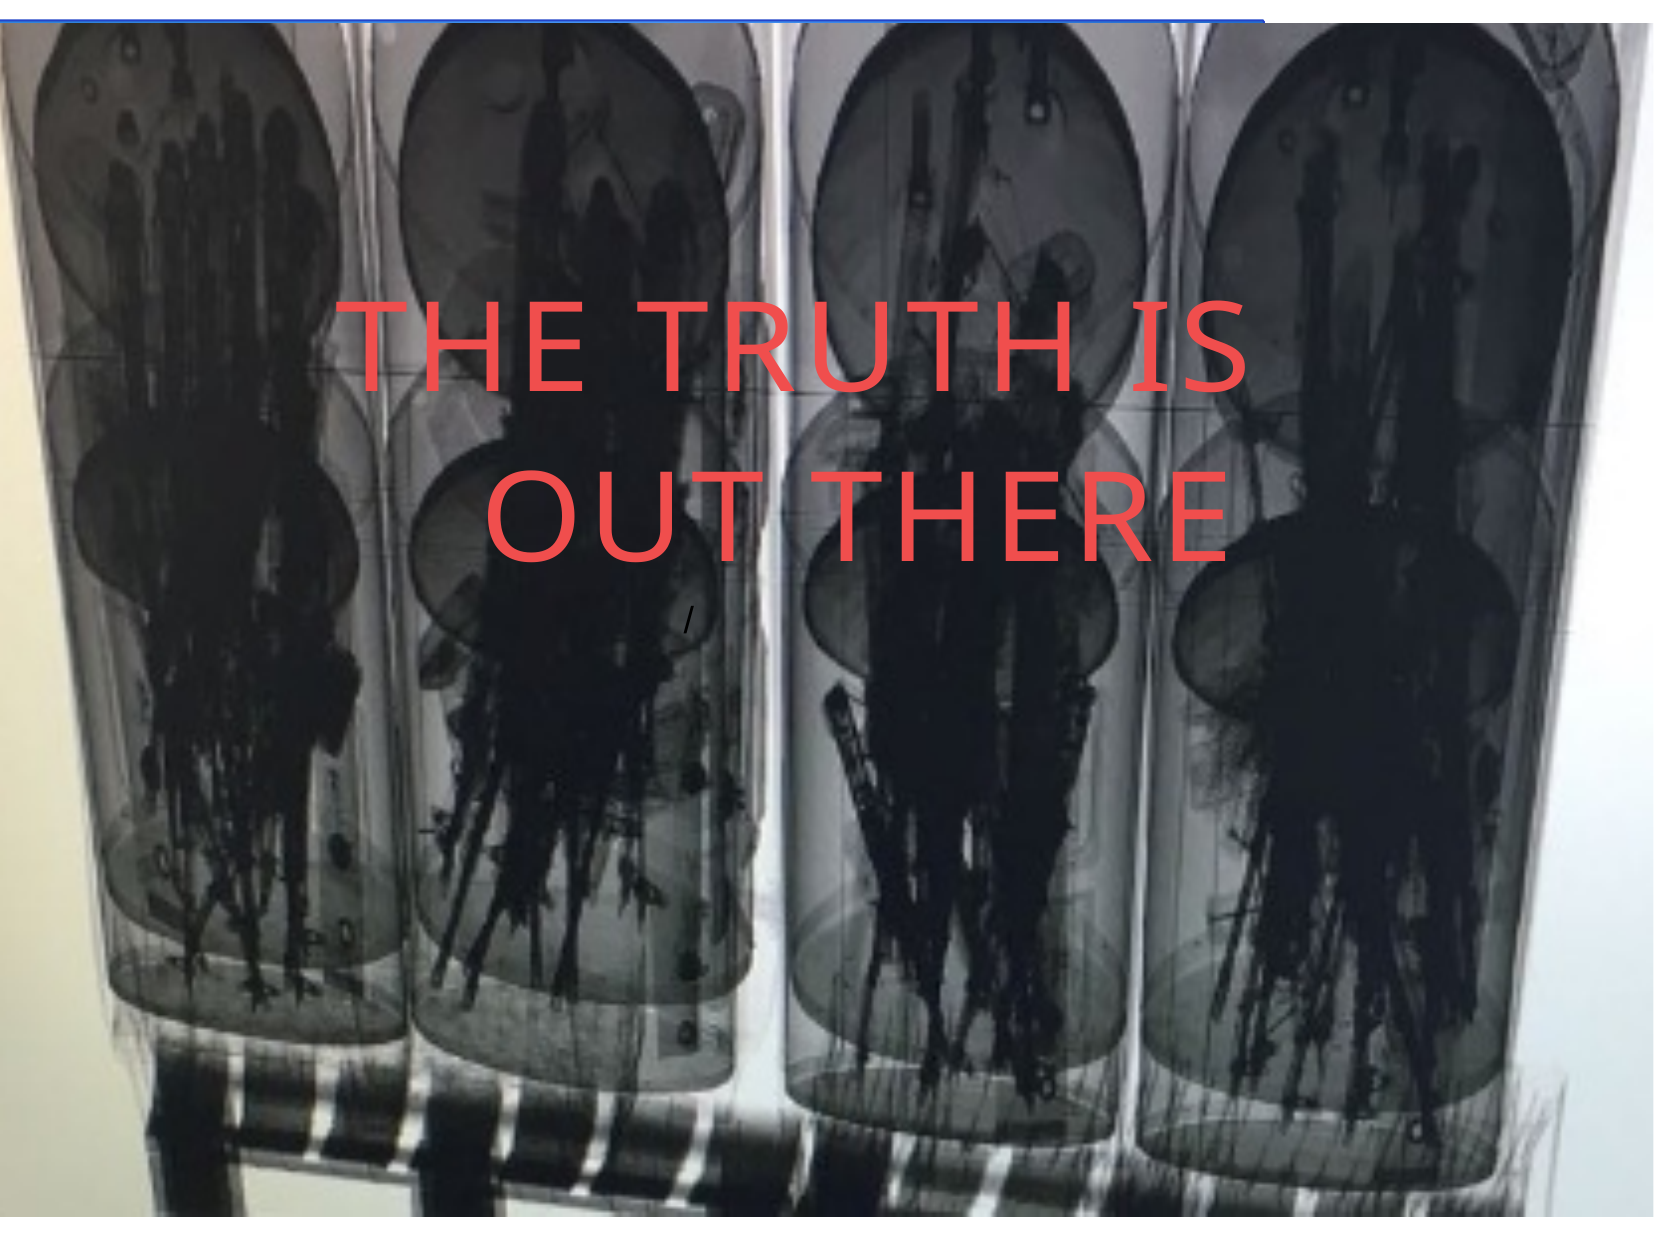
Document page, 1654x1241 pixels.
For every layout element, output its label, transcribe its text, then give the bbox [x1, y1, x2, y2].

title THE TRUTH IS OUT THERE [106, 266, 1489, 590]
picture [0, 23, 1654, 1217]
